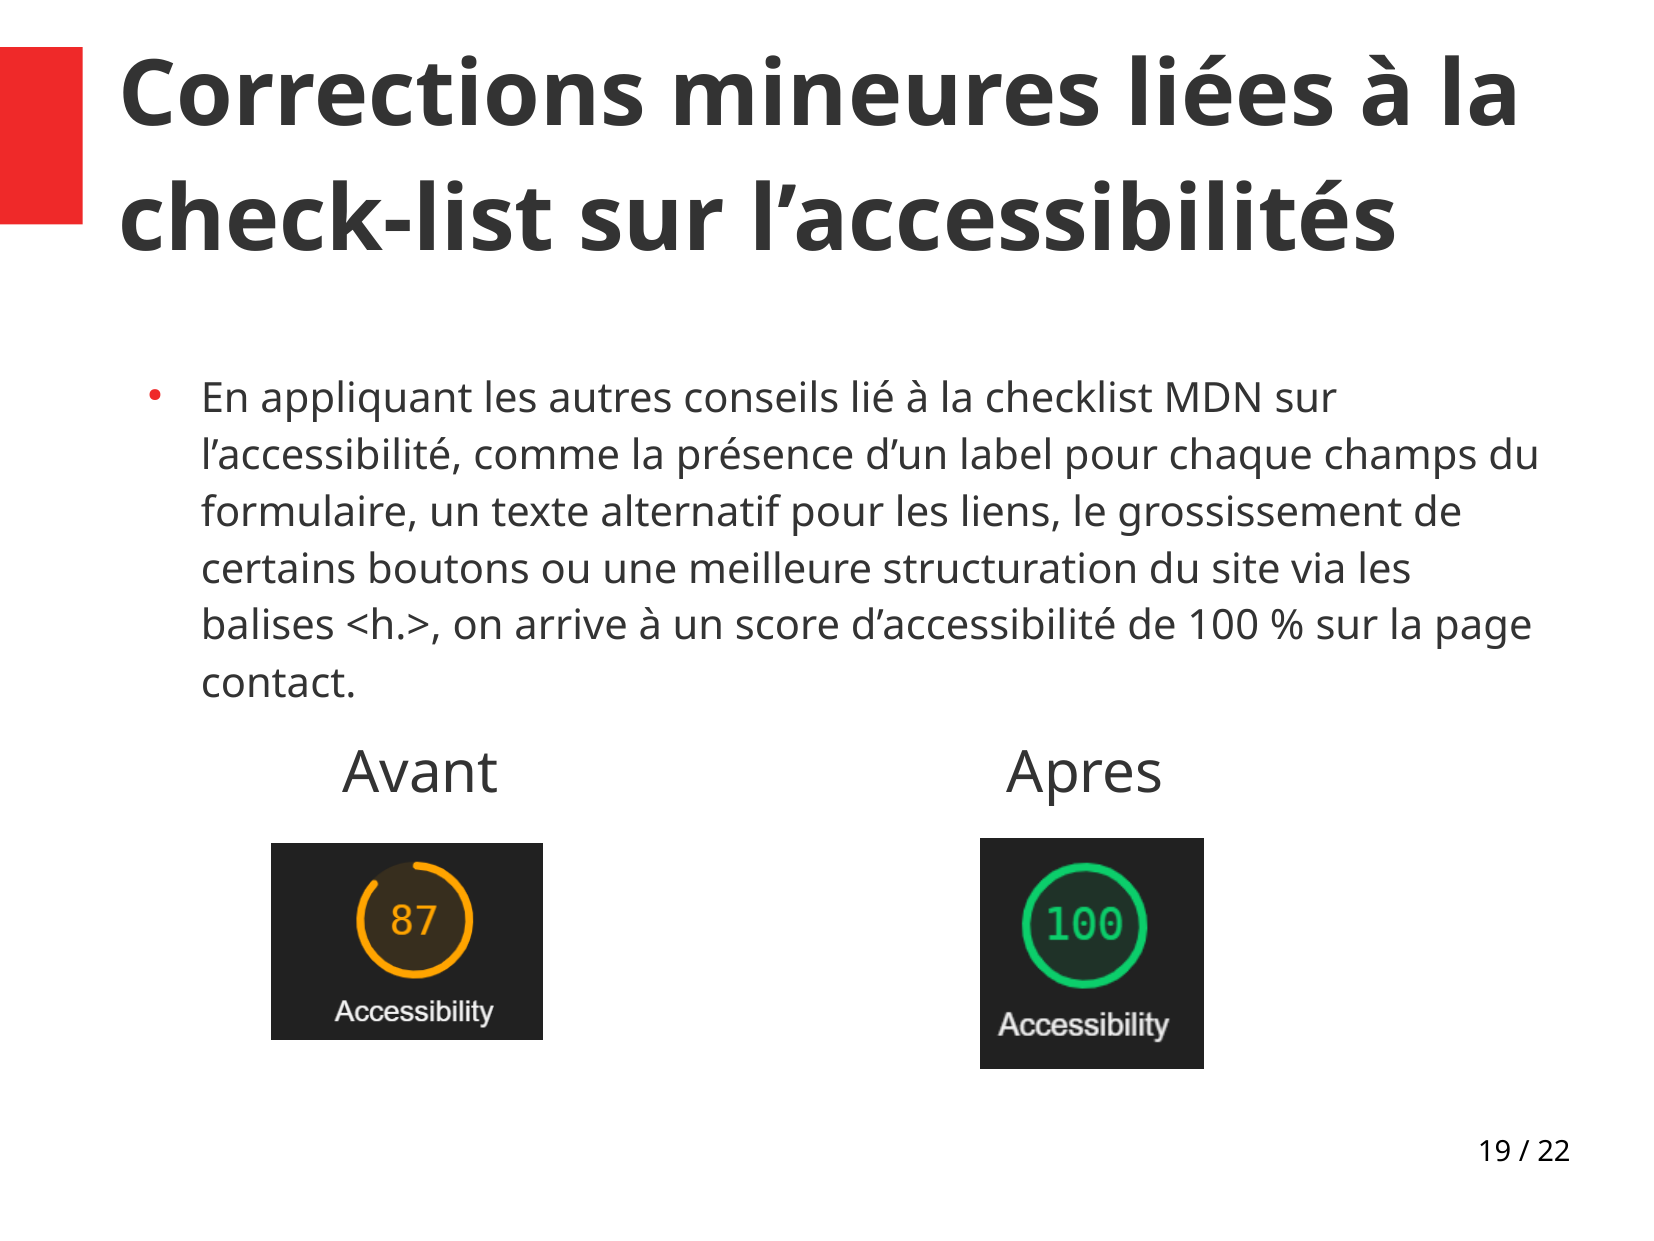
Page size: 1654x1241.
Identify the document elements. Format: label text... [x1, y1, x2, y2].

picture [271, 843, 543, 1040]
title Corrections mineures liées à la check-list sur l’accessibilités [118, 27, 1571, 278]
picture [980, 838, 1204, 1069]
list En appliquant les autres conseils lié à la checklist MDN sur l’accessibilité, comme la présence d’un label pour chaque champs du formulaire, un texte alternatif pour les liens, le grossissement de certains boutons ou une meilleure structuration du site via les balises <h.>, on arrive à un score d’accessibilité de 100 % sur la page contact. Avant Apres [129, 367, 1548, 1087]
